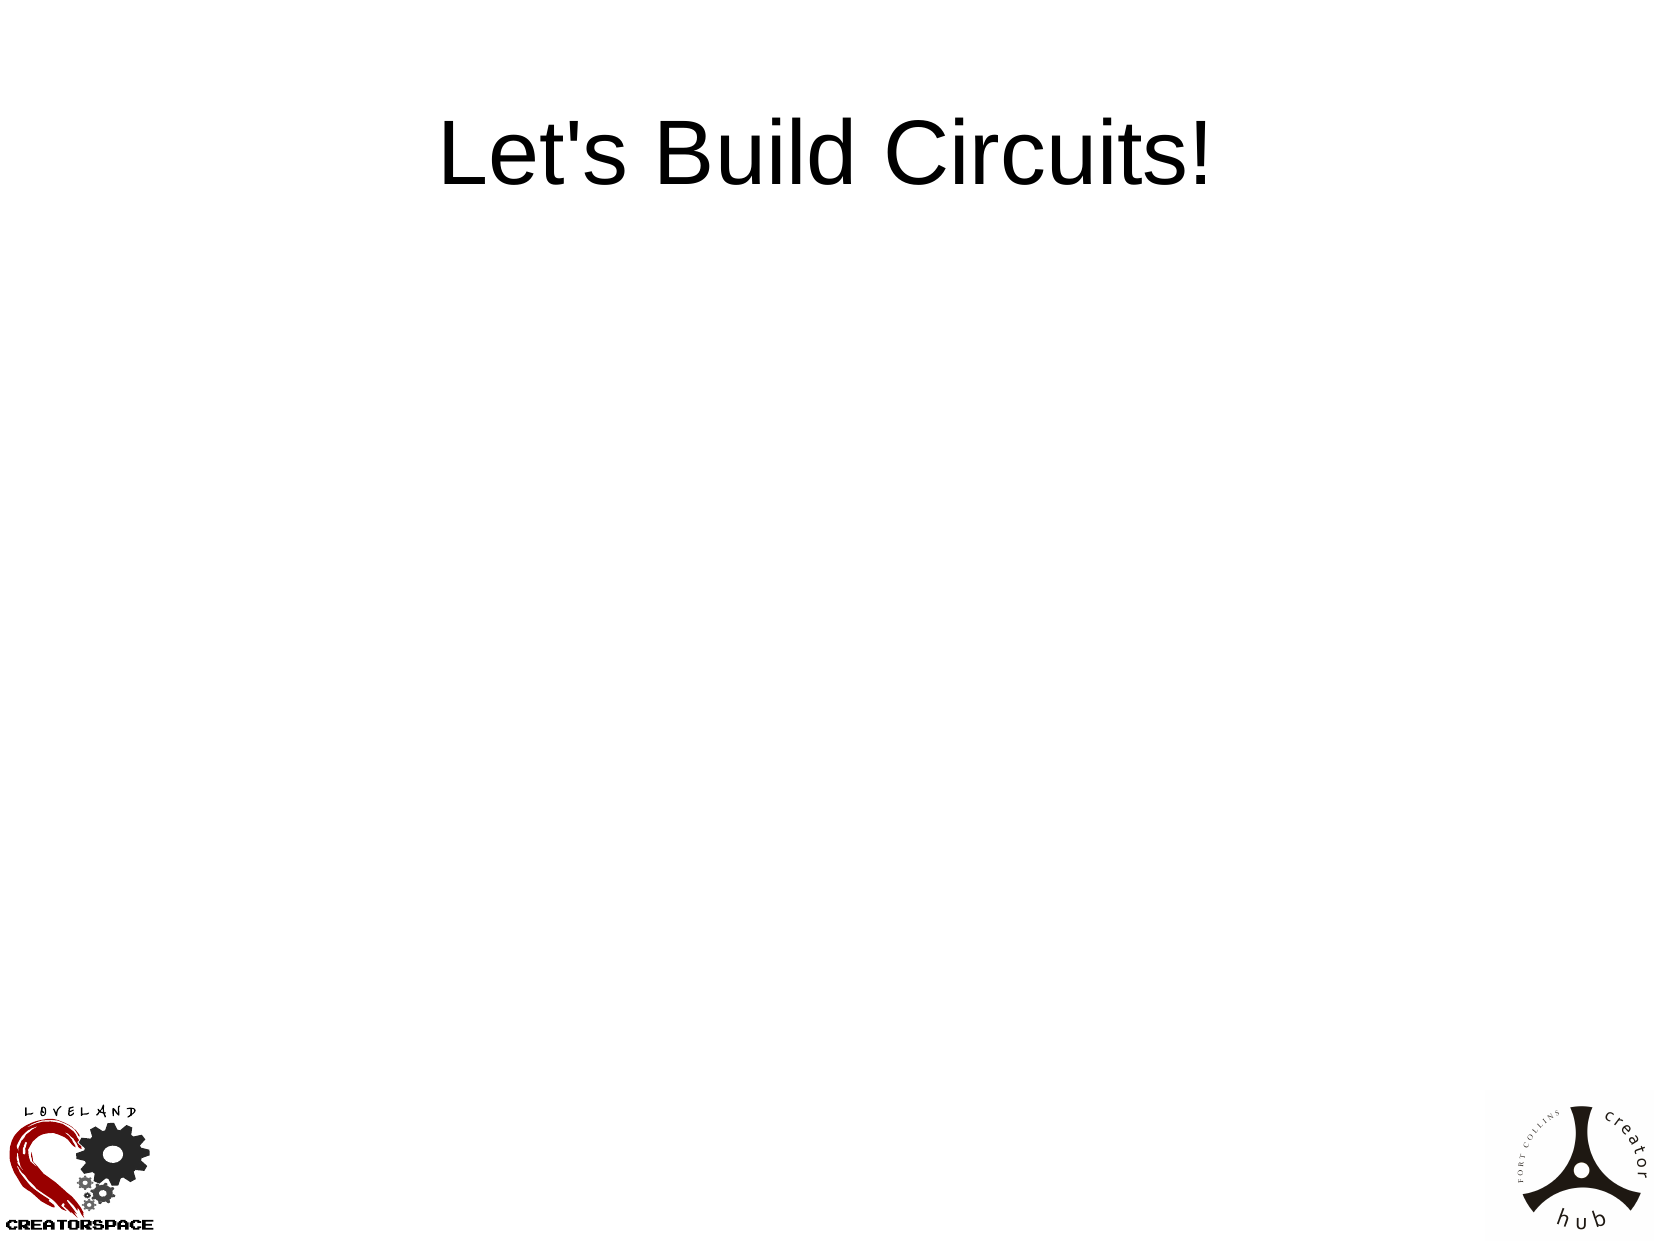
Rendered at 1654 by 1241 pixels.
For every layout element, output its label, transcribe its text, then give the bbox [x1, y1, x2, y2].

picture [1485, 1090, 1654, 1241]
title Let's Build Circuits! [82, 49, 1571, 257]
